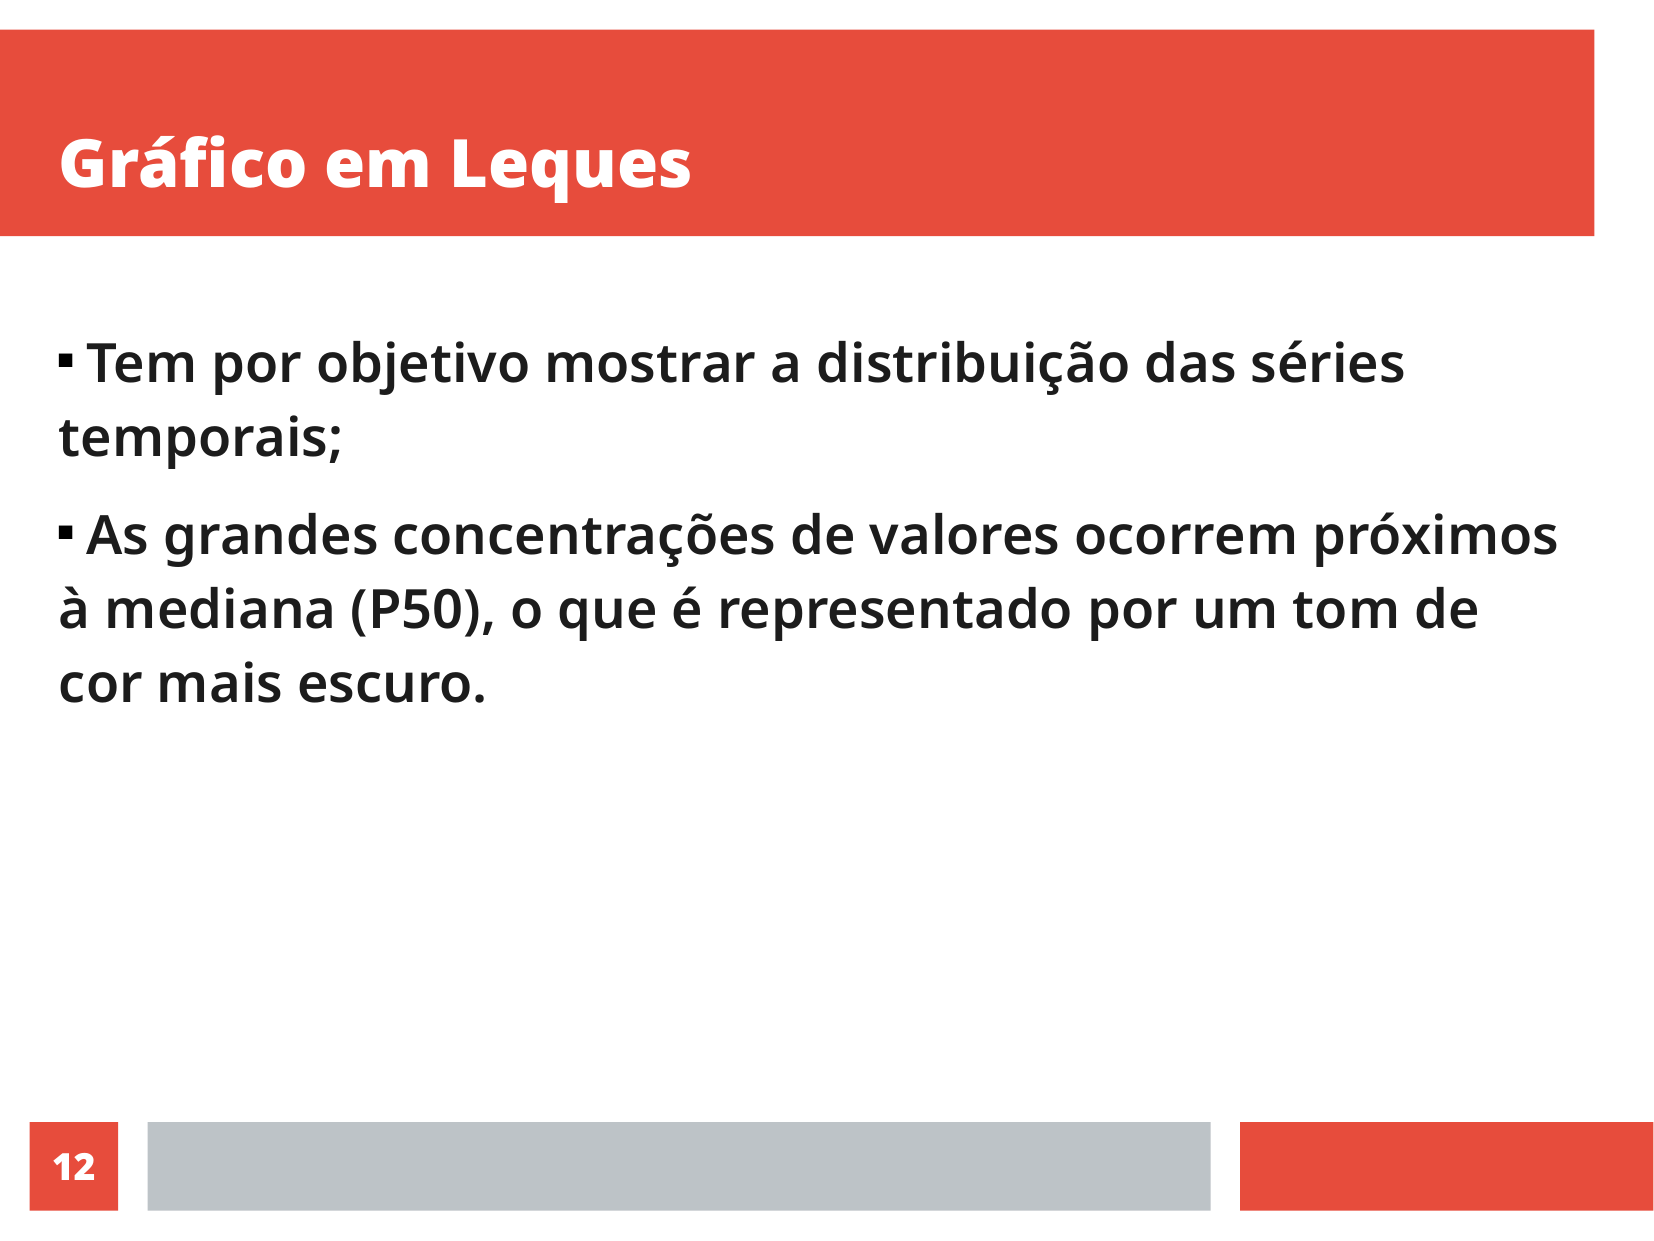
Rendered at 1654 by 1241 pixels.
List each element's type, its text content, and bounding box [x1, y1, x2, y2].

list Tem por objetivo mostrar a distribuição das séries temporais; As grandes concentrações de valores ocorrem próximos à mediana (P50), o que é representado por um tom de cor mais escuro. [59, 324, 1565, 1093]
title Gráfico em Leques [59, 59, 1595, 207]
